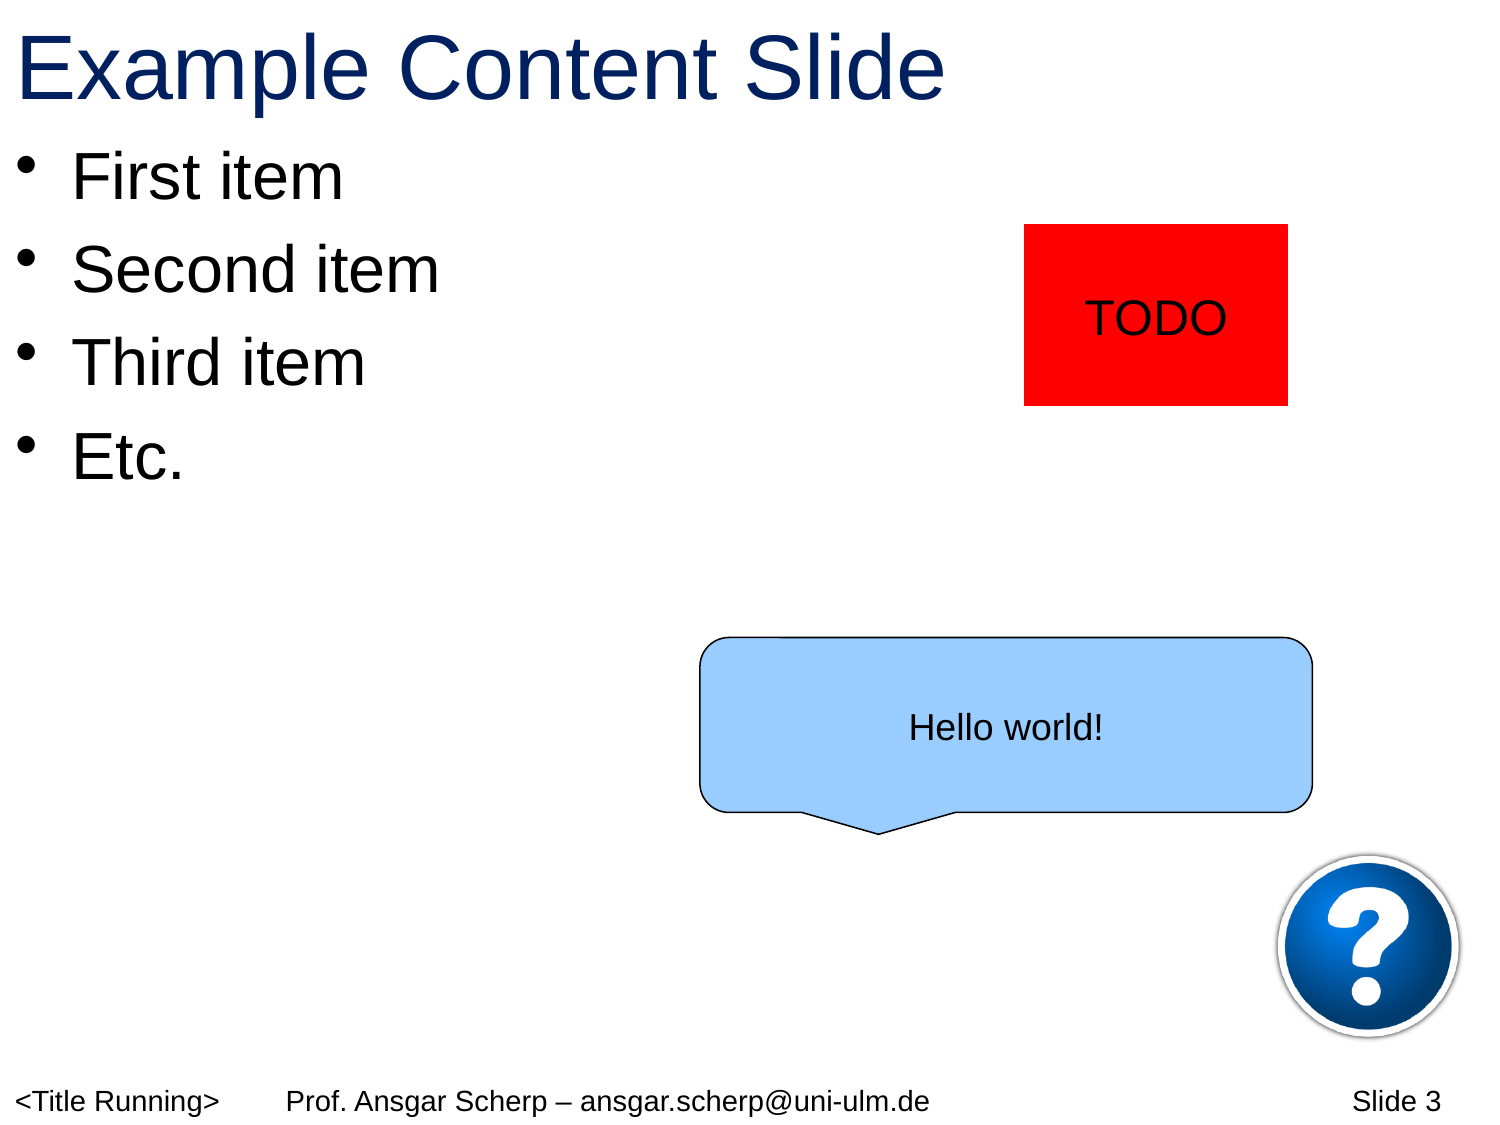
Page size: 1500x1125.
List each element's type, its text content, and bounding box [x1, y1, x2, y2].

picture [1271, 849, 1465, 1043]
list First item Second item Third item Etc. [0, 125, 1500, 1038]
title Example Content Slide [0, 0, 1500, 125]
text_box Hello world! [699, 637, 1313, 835]
text_box TODO [1024, 224, 1288, 406]
